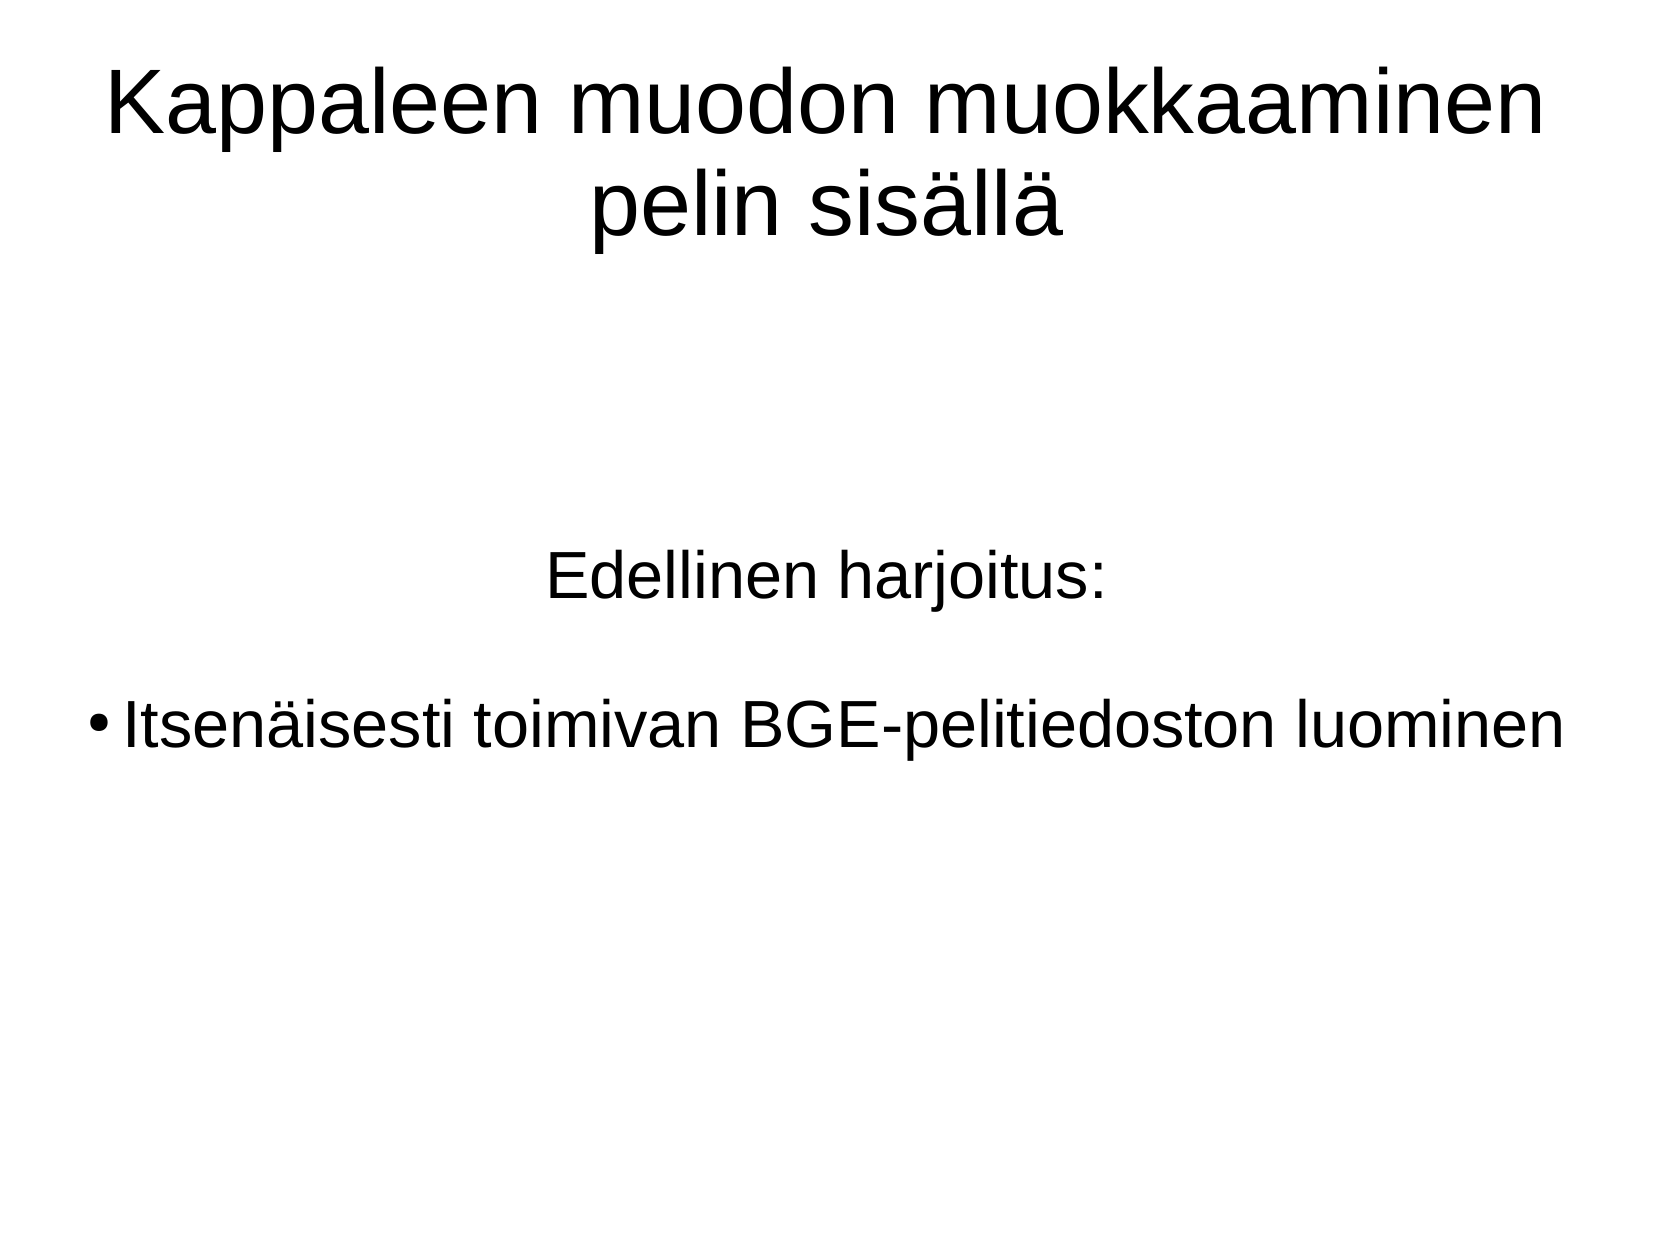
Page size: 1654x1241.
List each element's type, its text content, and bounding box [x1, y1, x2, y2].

title Kappaleen muodon muokkaaminen pelin sisällä [82, 49, 1571, 257]
subtitle Edellinen harjoitus: Itsenäisesti toimivan BGE-pelitiedoston luominen [82, 290, 1571, 1010]
